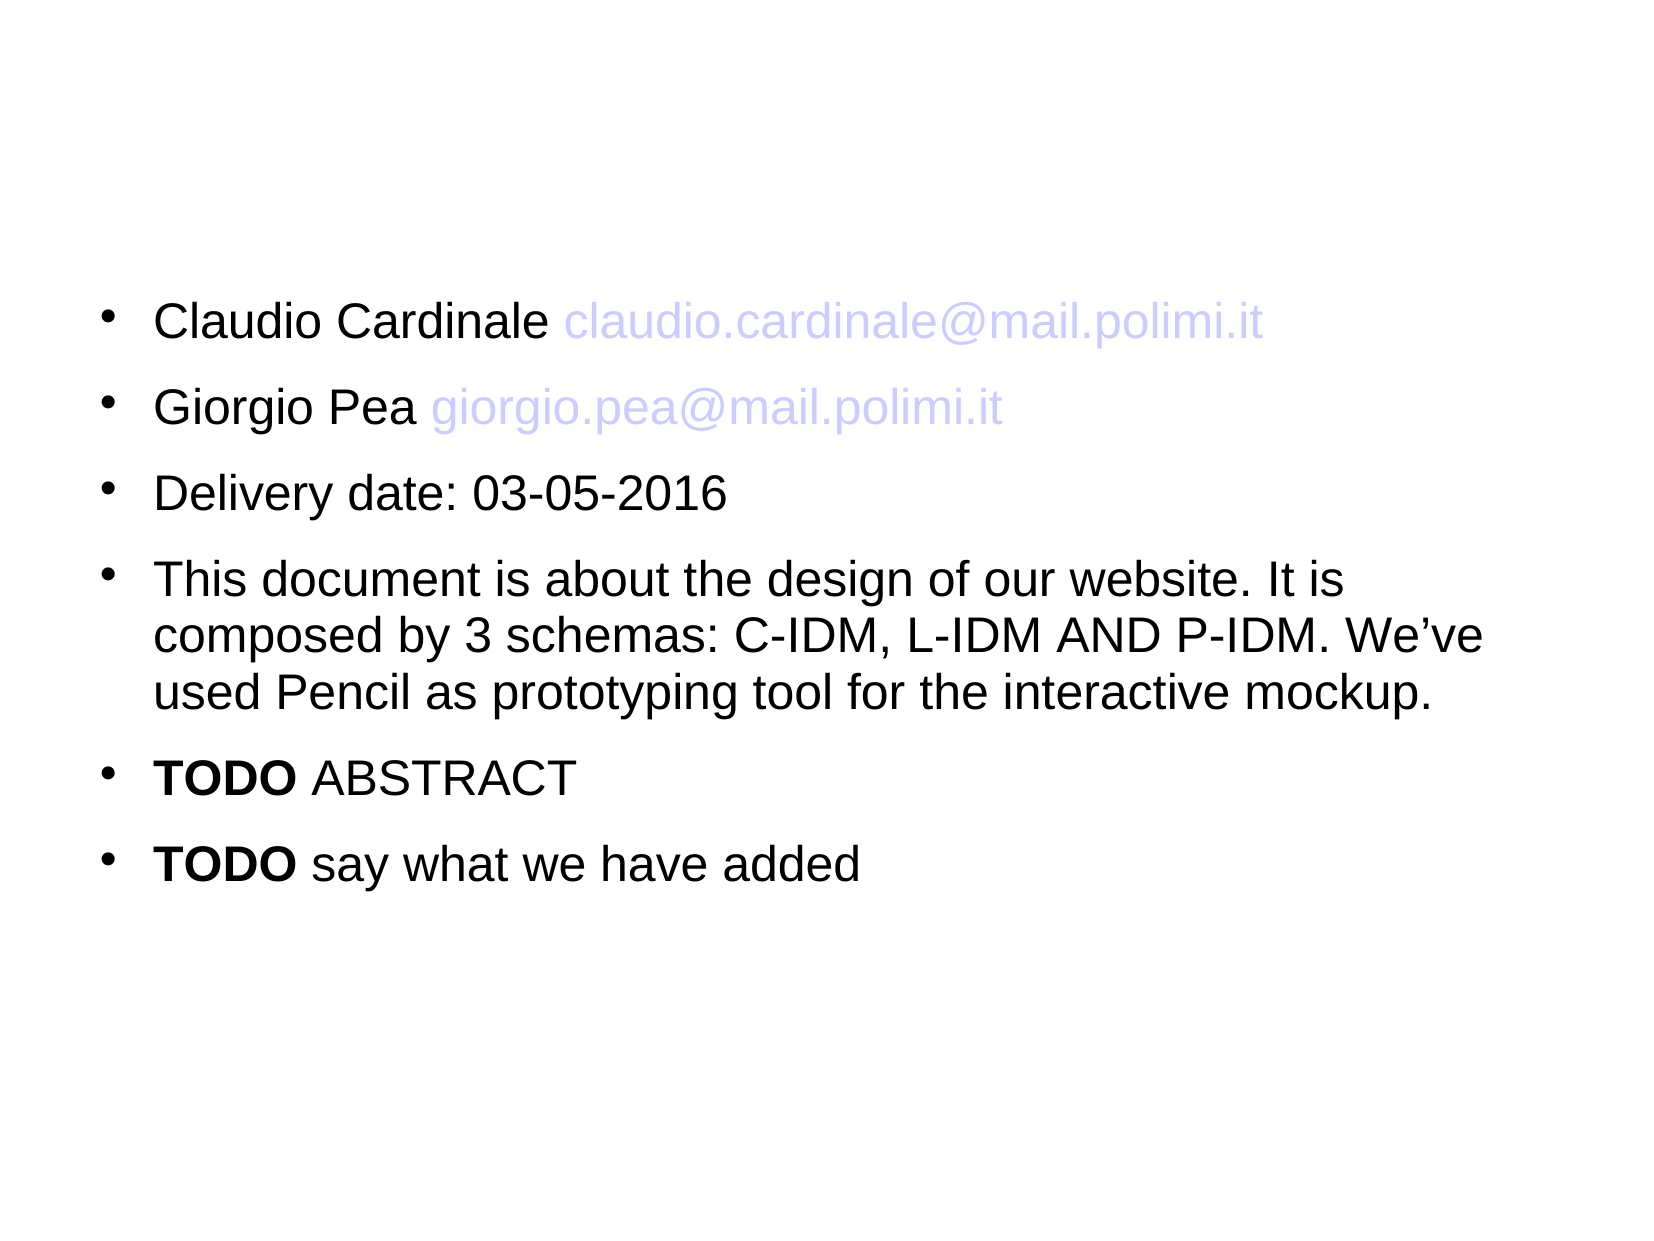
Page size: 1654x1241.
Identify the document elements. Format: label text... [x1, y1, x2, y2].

list Claudio Cardinale claudio.cardinale@mail.polimi.it Giorgio Pea giorgio.pea@mail.polimi.it Delivery date: 03-05-2016 This document is about the design of our website. It is composed by 3 schemas: C-IDM, L-IDM AND P-IDM. We’ve used Pencil as prototyping tool for the interactive mockup. TODO ABSTRACT TODO say what we have added [82, 290, 1571, 1010]
